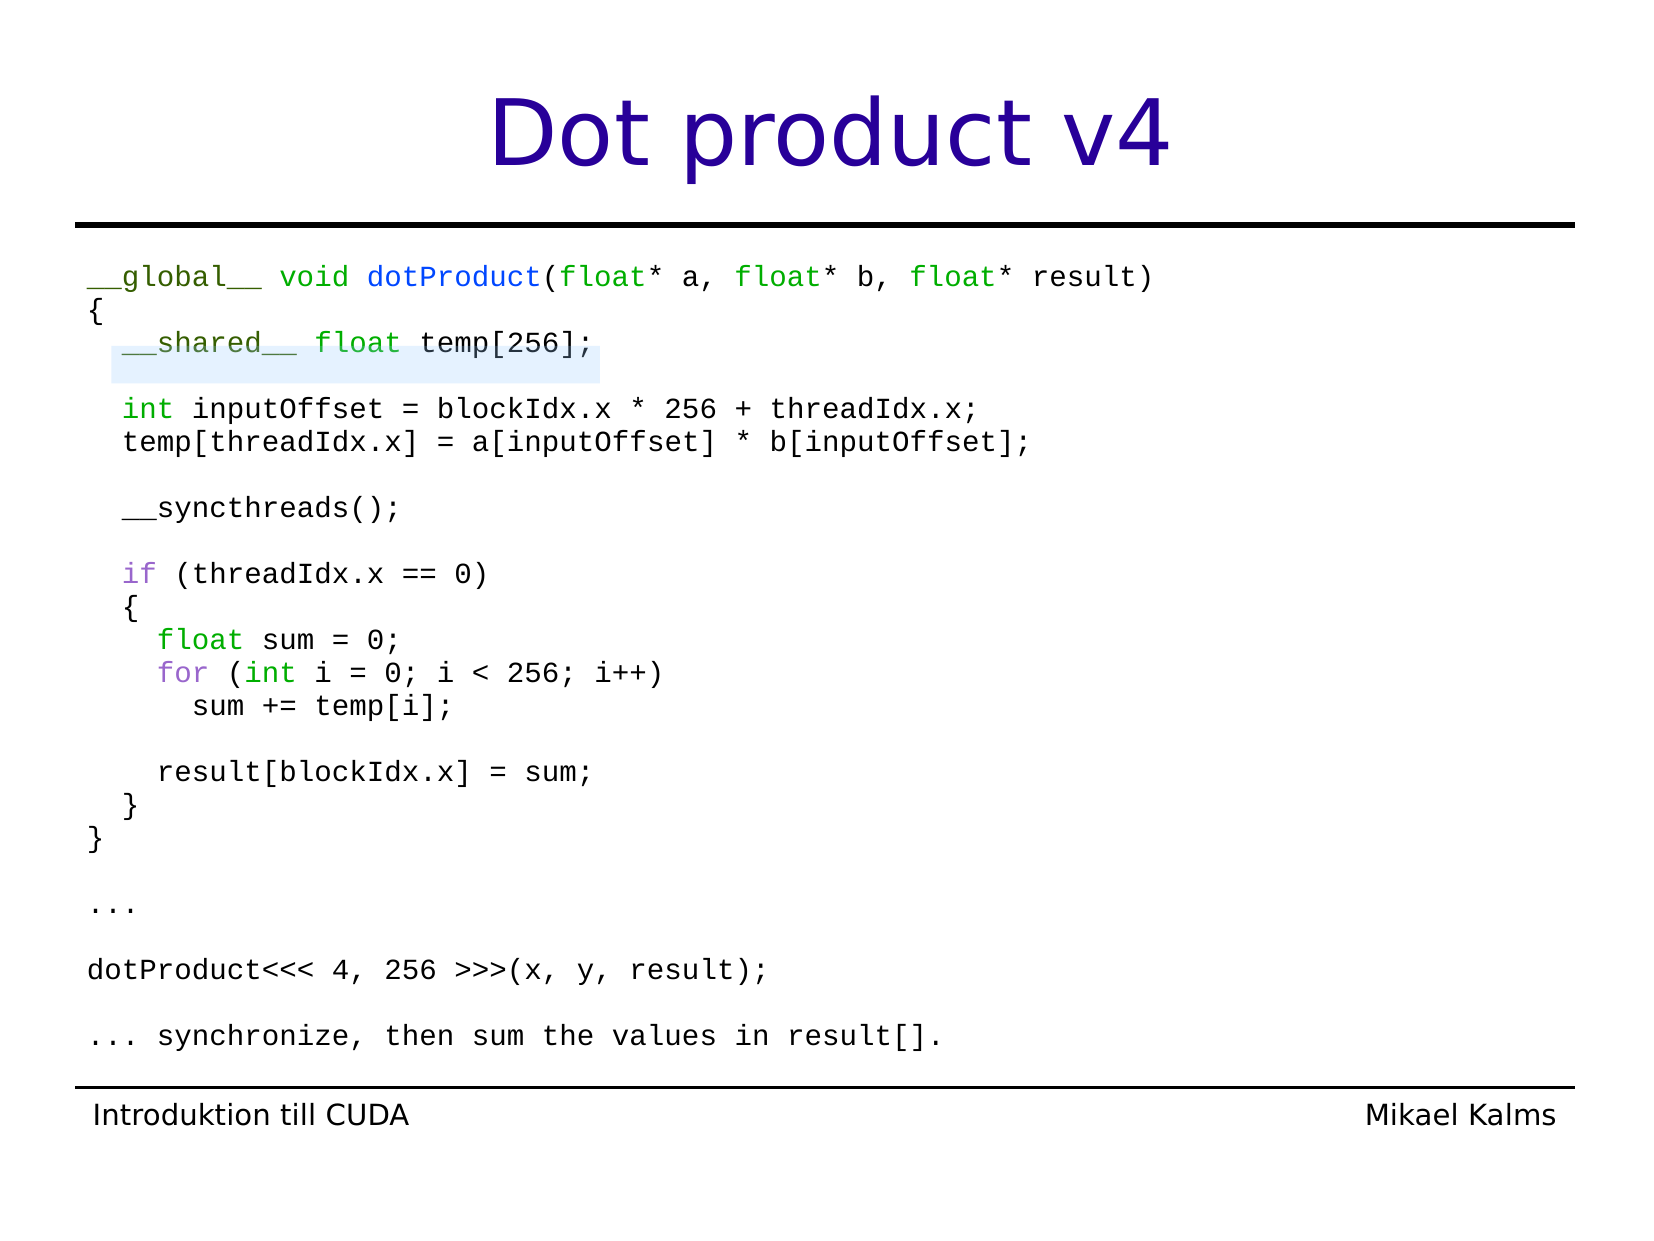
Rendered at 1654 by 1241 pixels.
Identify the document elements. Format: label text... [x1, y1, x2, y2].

text_box [111, 345, 600, 384]
text_box __global__ void dotProduct(float* a, float* b, float* result) { __shared__ float temp[256]; int inputOffset = blockIdx.x * 256 + threadIdx.x; temp[threadIdx.x] = a[inputOffset] * b[inputOffset]; __syncthreads(); if (threadIdx.x == 0) { float sum = 0; for (int i = 0; i < 256; i++) sum += temp[i]; result[blockIdx.x] = sum; } } ... dotProduct<<< 4, 256 >>>(x, y, result); ... synchronize, then sum the values in result[]. [86, 284, 1576, 1066]
text_box Introduktion till CUDA [75, 1087, 428, 1144]
title Dot product v4 [86, 37, 1576, 231]
text_box Mikael Kalms [1347, 1087, 1576, 1144]
